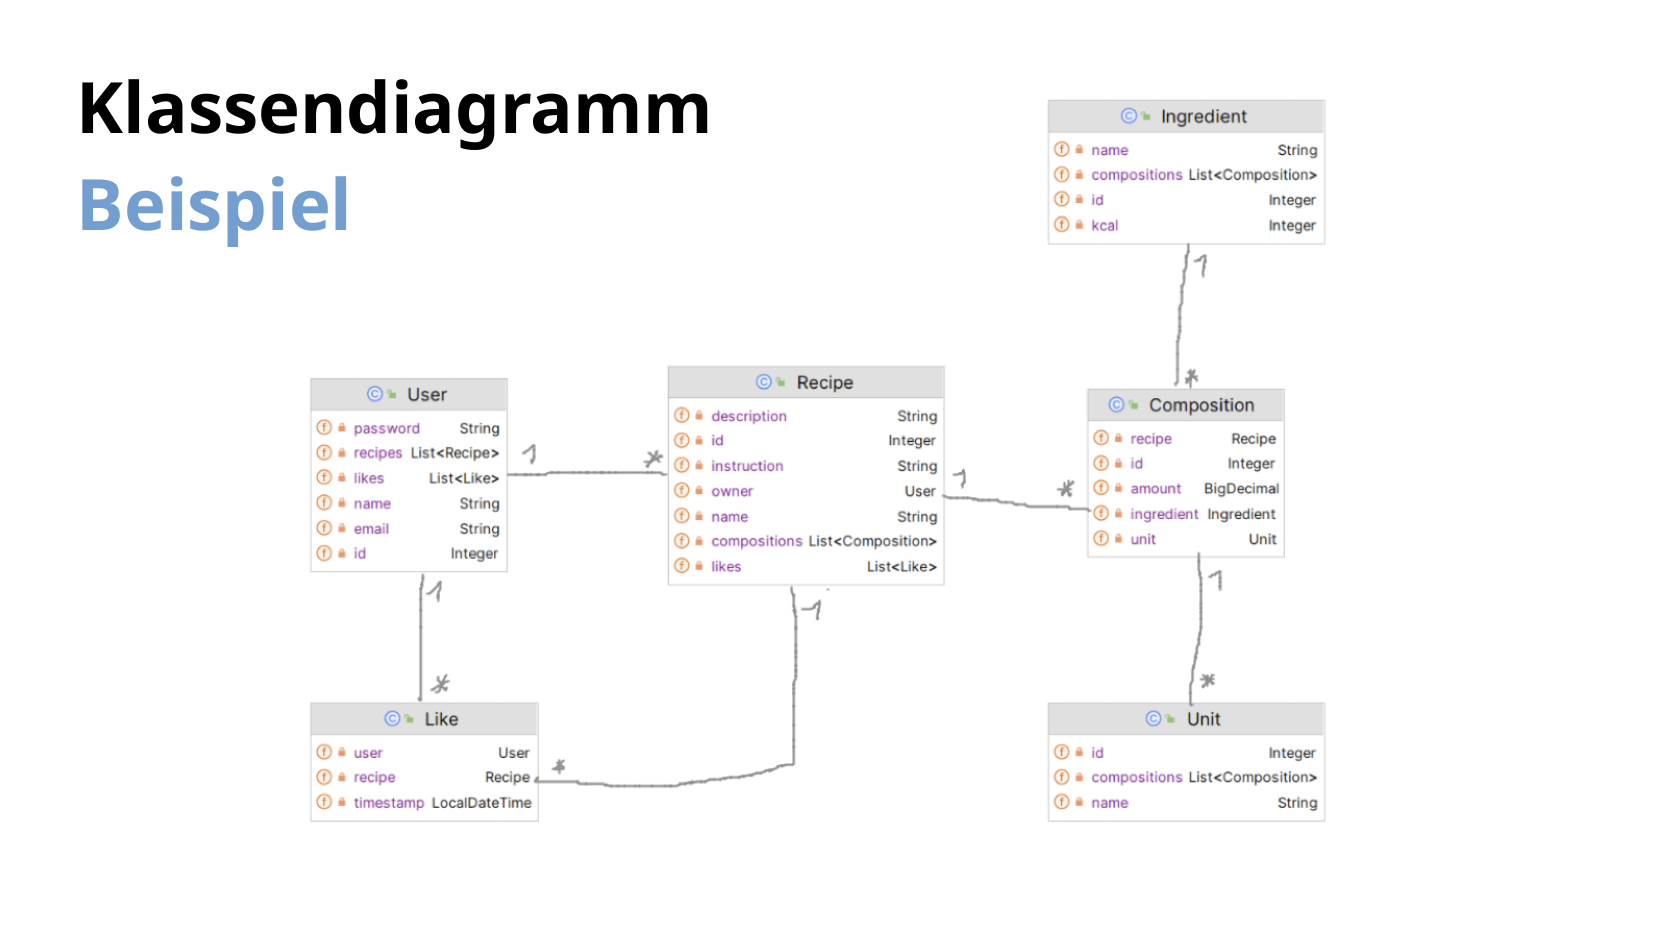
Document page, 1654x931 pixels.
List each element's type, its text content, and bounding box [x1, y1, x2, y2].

picture [219, 251, 1388, 857]
title Klassendiagramm Beispiel [76, 57, 1565, 251]
